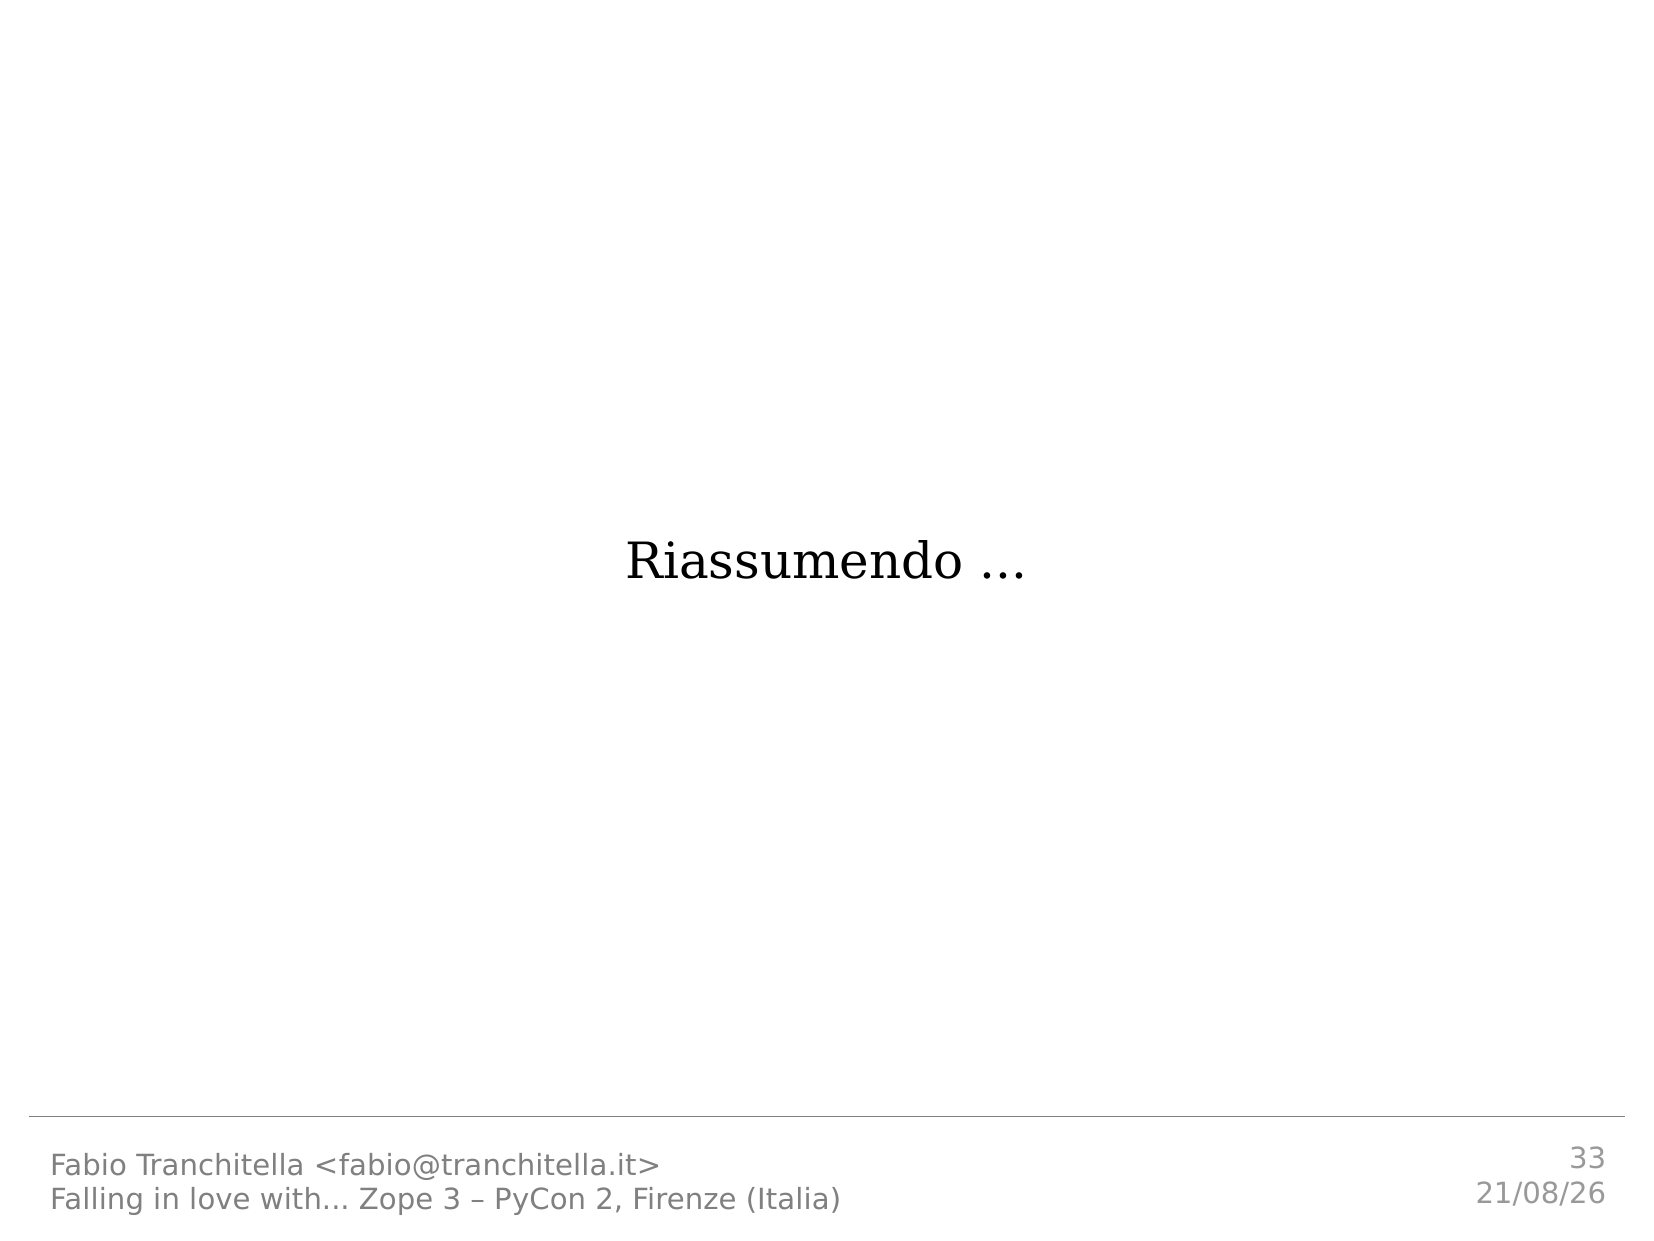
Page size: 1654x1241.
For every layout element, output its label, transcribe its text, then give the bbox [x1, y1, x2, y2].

subtitle Riassumendo ... [82, 59, 1571, 1063]
